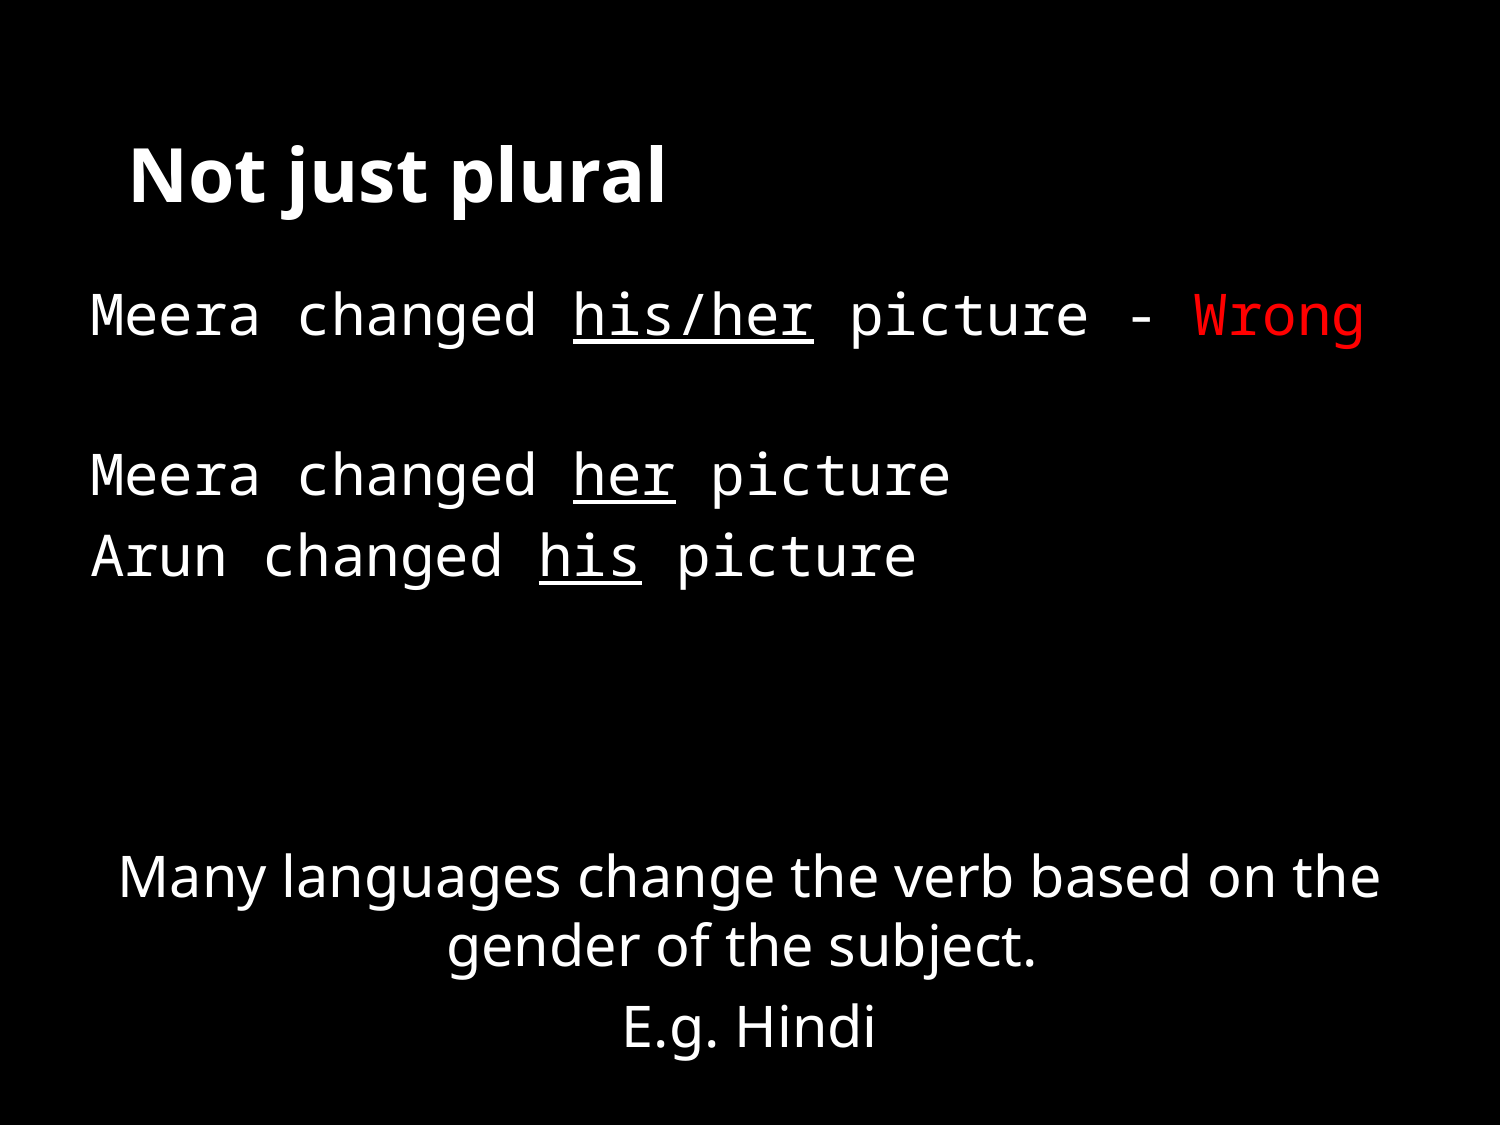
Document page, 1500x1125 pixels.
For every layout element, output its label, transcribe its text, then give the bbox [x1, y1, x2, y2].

list Meera changed his/her picture - Wrong Meera changed her picture Arun changed his picture Many languages change the verb based on the gender of the subject. E.g. Hindi [75, 262, 1425, 1078]
title Not just plural [75, 45, 1425, 233]
